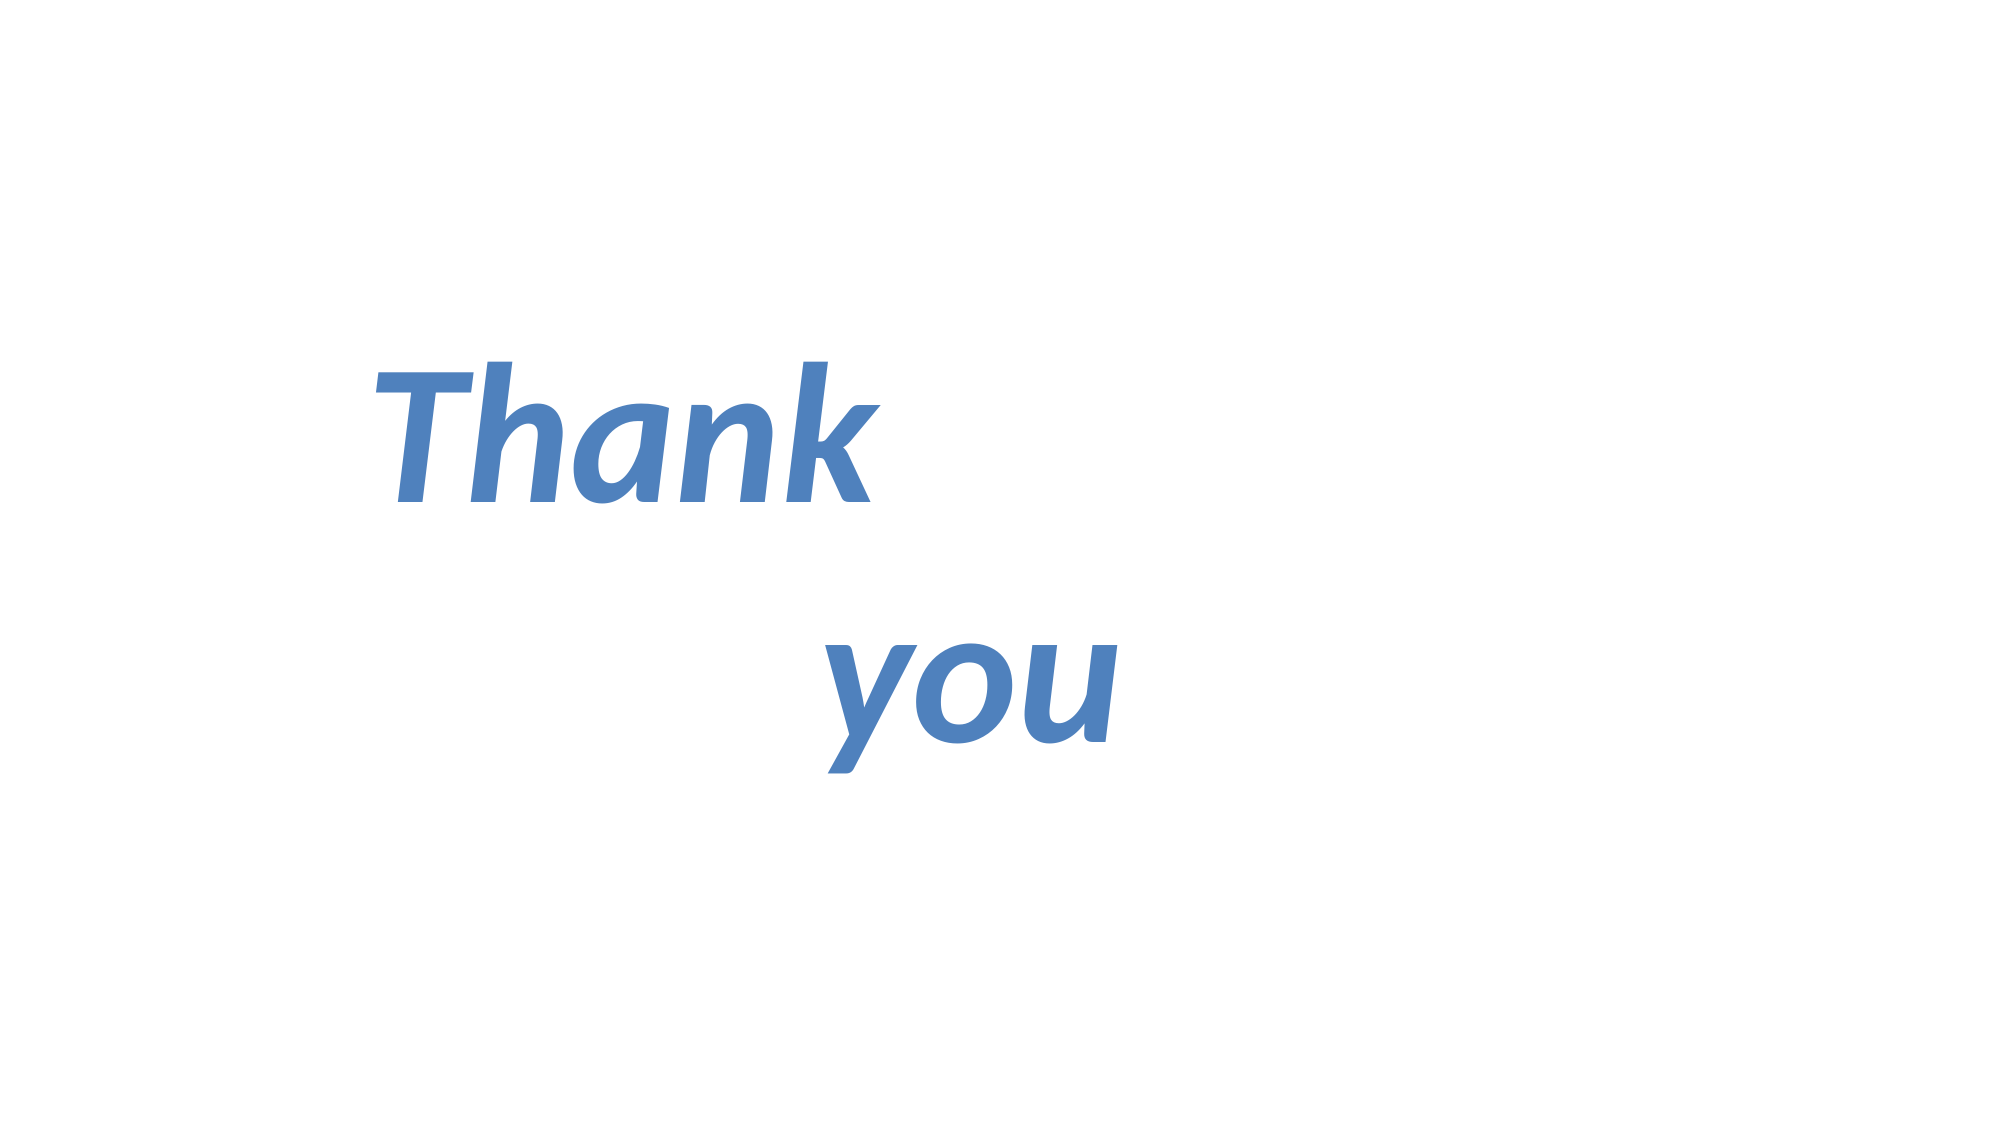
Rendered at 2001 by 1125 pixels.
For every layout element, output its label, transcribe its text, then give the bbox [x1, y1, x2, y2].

text_box Thank you [350, 295, 1411, 795]
